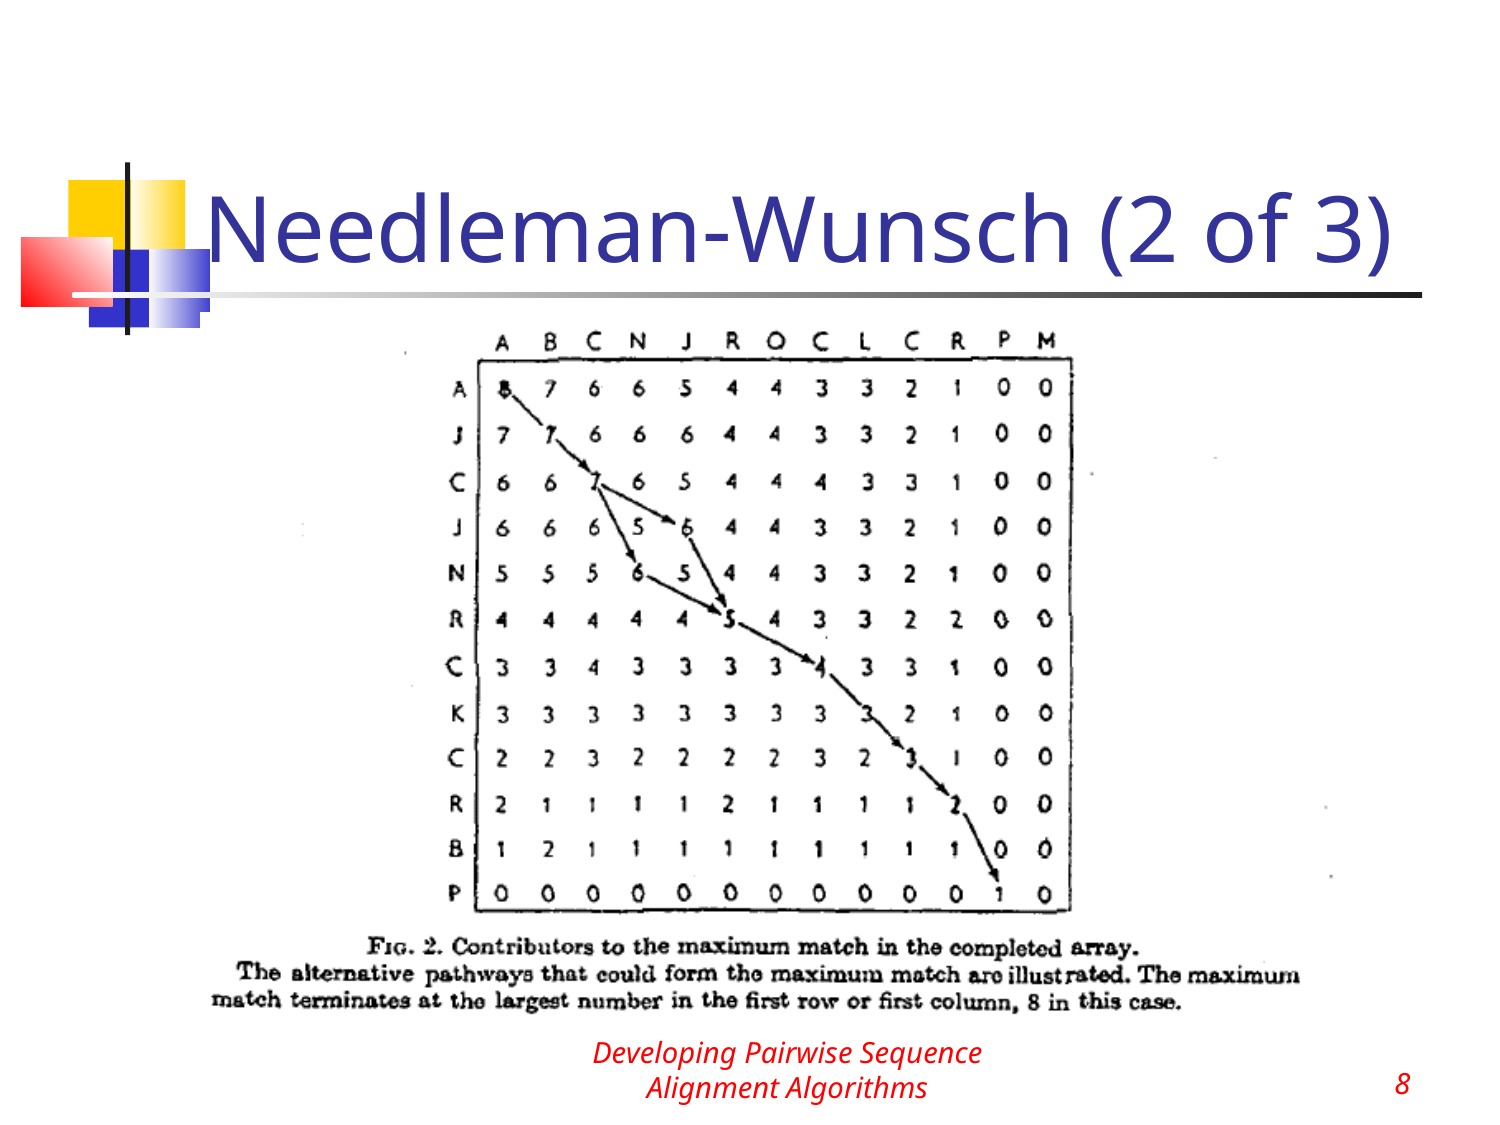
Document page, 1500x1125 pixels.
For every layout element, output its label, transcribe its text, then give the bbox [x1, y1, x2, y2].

picture [200, 312, 1338, 1034]
title Needleman-Wunsch (2 of 3) [188, 53, 1468, 289]
text_box Developing Pairwise Sequence Alignment Algorithms [512, 1037, 1063, 1113]
text_box <number> [1112, 1037, 1426, 1113]
